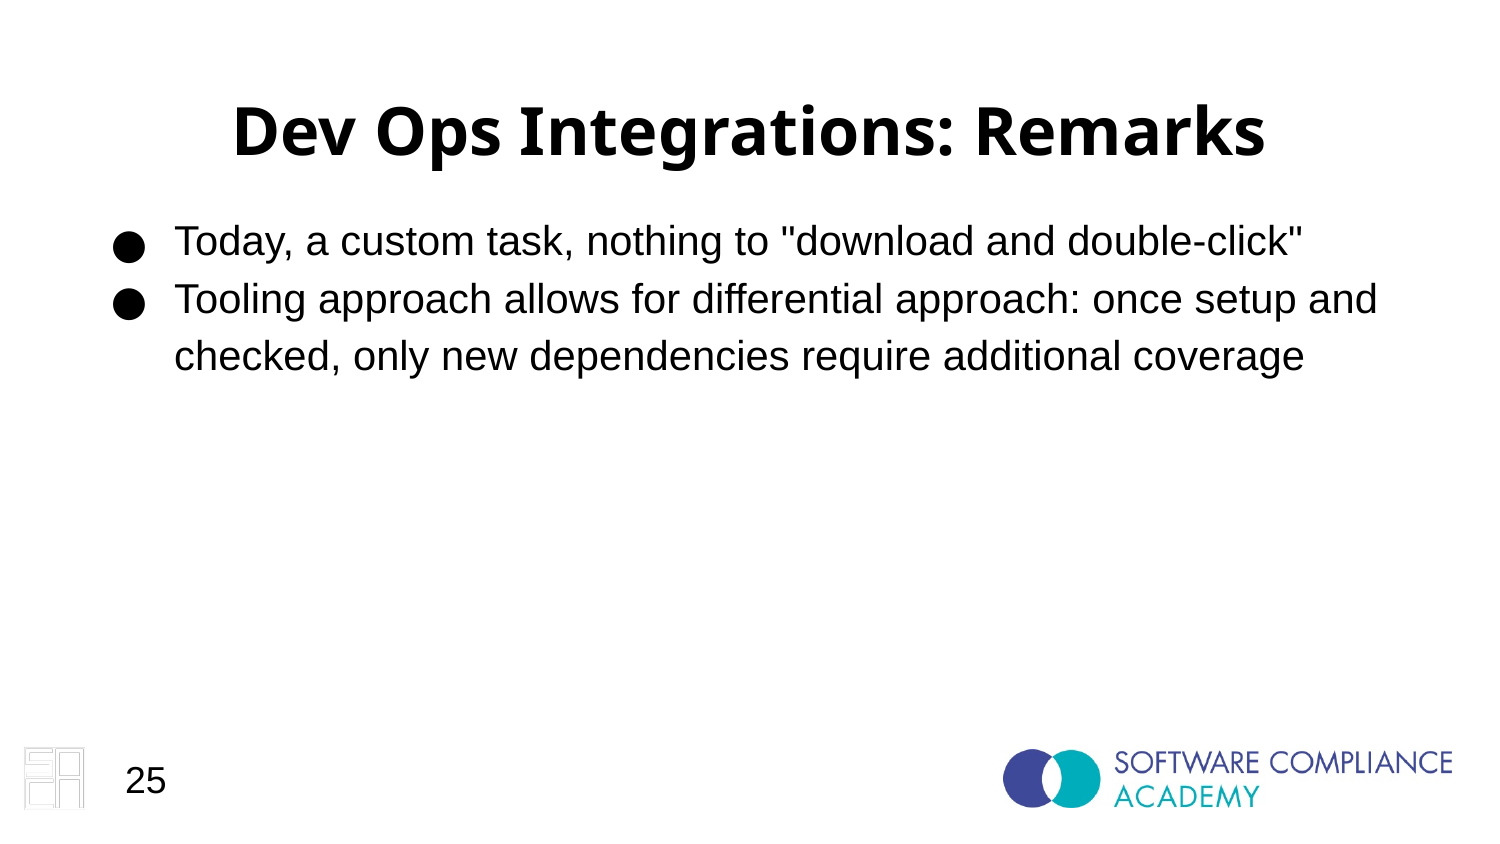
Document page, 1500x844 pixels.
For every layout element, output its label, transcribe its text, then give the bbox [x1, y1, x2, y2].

text_box Dev Ops Integrations: Remarks [74, 39, 1425, 169]
text_box Today, a custom task, nothing to "download and double-click" Tooling approach allows for differential approach: once setup and checked, only new dependencies require additional coverage [88, 199, 1447, 753]
picture [1003, 749, 1452, 808]
picture [23, 746, 86, 811]
